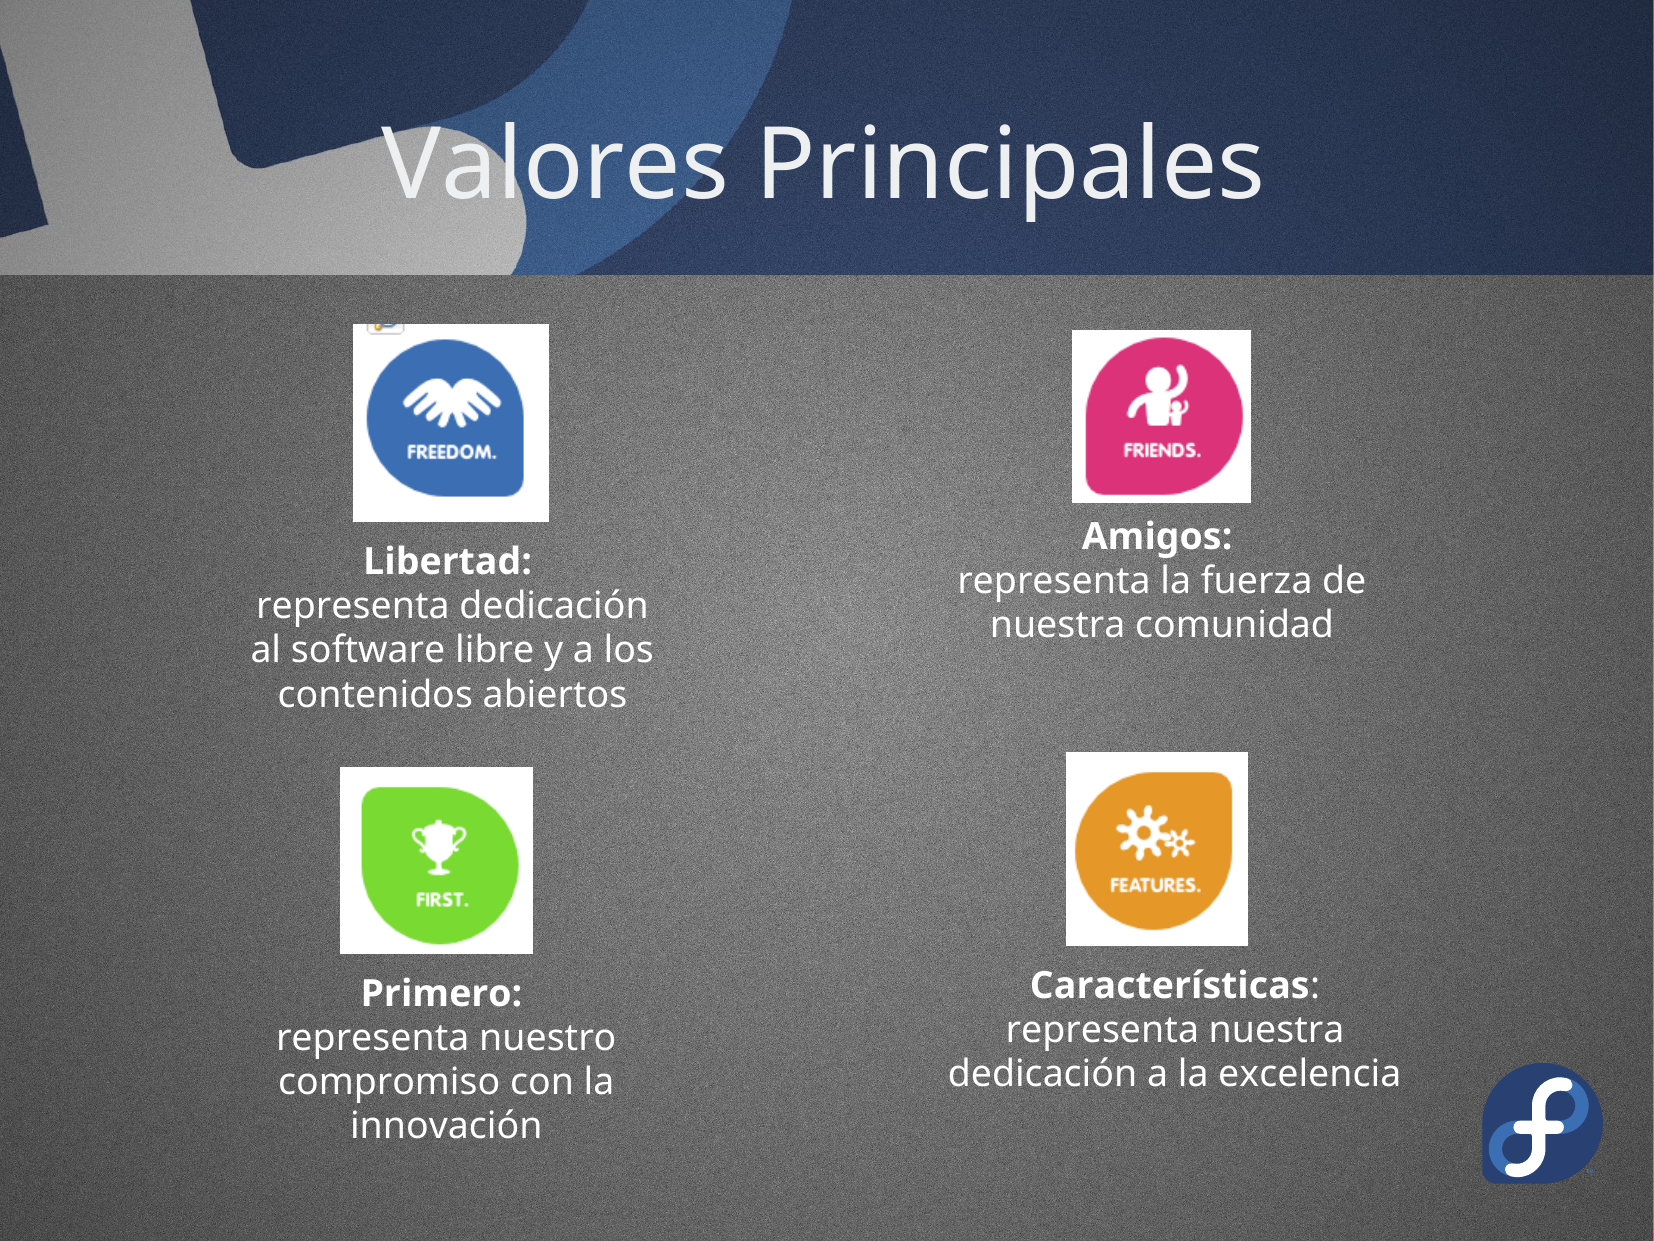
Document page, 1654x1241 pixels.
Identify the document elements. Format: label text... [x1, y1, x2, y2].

text_box Primero: representa nuestro compromiso con la innovación [224, 963, 668, 1153]
picture [0, 0, 1654, 1241]
text_box Libertad: representa dedicación al software libre y a los contenidos abiertos [231, 531, 675, 768]
text_box Valores Principales [86, 59, 1563, 266]
text_box Amigos: representa la fuerza de nuestra comunidad [940, 506, 1384, 696]
text_box Características: representa nuestra dedicación a la excelencia [923, 955, 1427, 1145]
